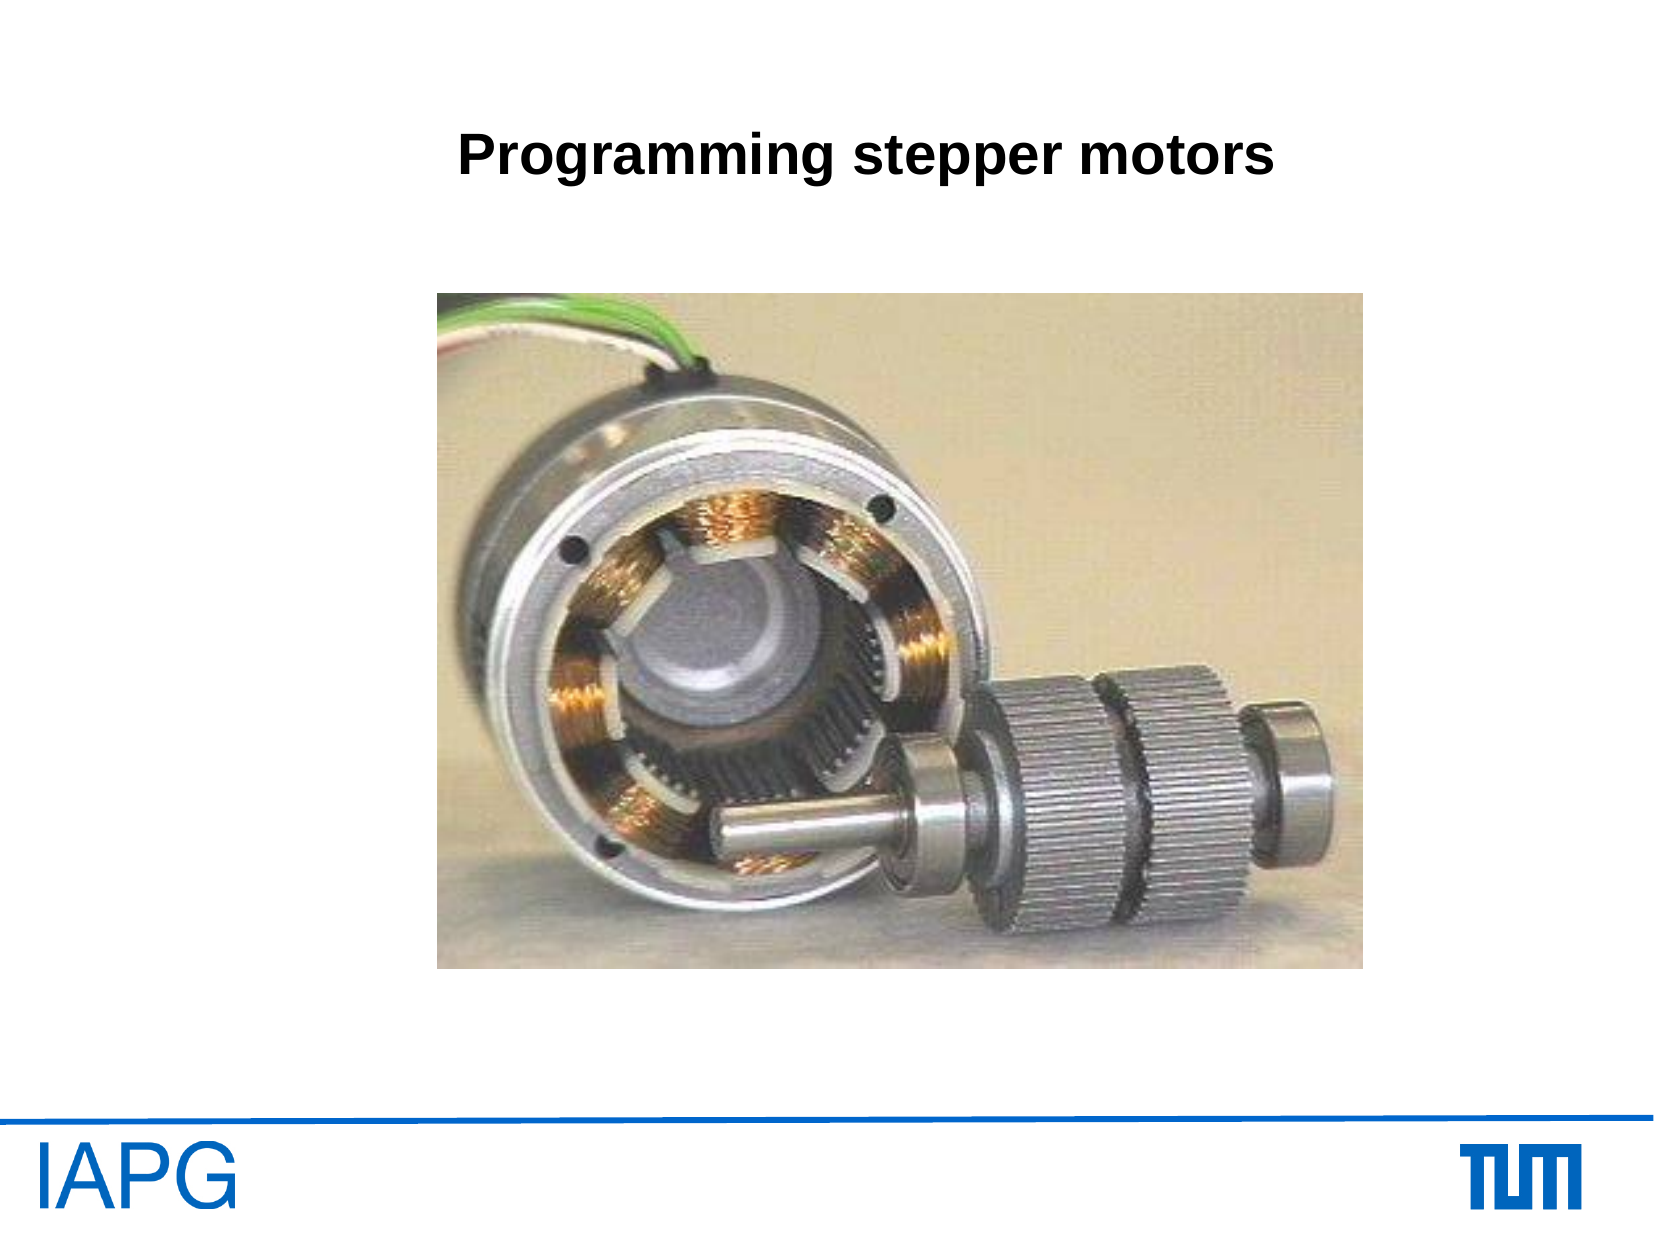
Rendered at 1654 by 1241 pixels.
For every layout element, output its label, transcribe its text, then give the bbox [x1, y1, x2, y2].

picture [437, 293, 1363, 969]
picture [1459, 1142, 1582, 1210]
text_box Programming stepper motors [442, 114, 1292, 195]
picture [32, 1141, 243, 1209]
